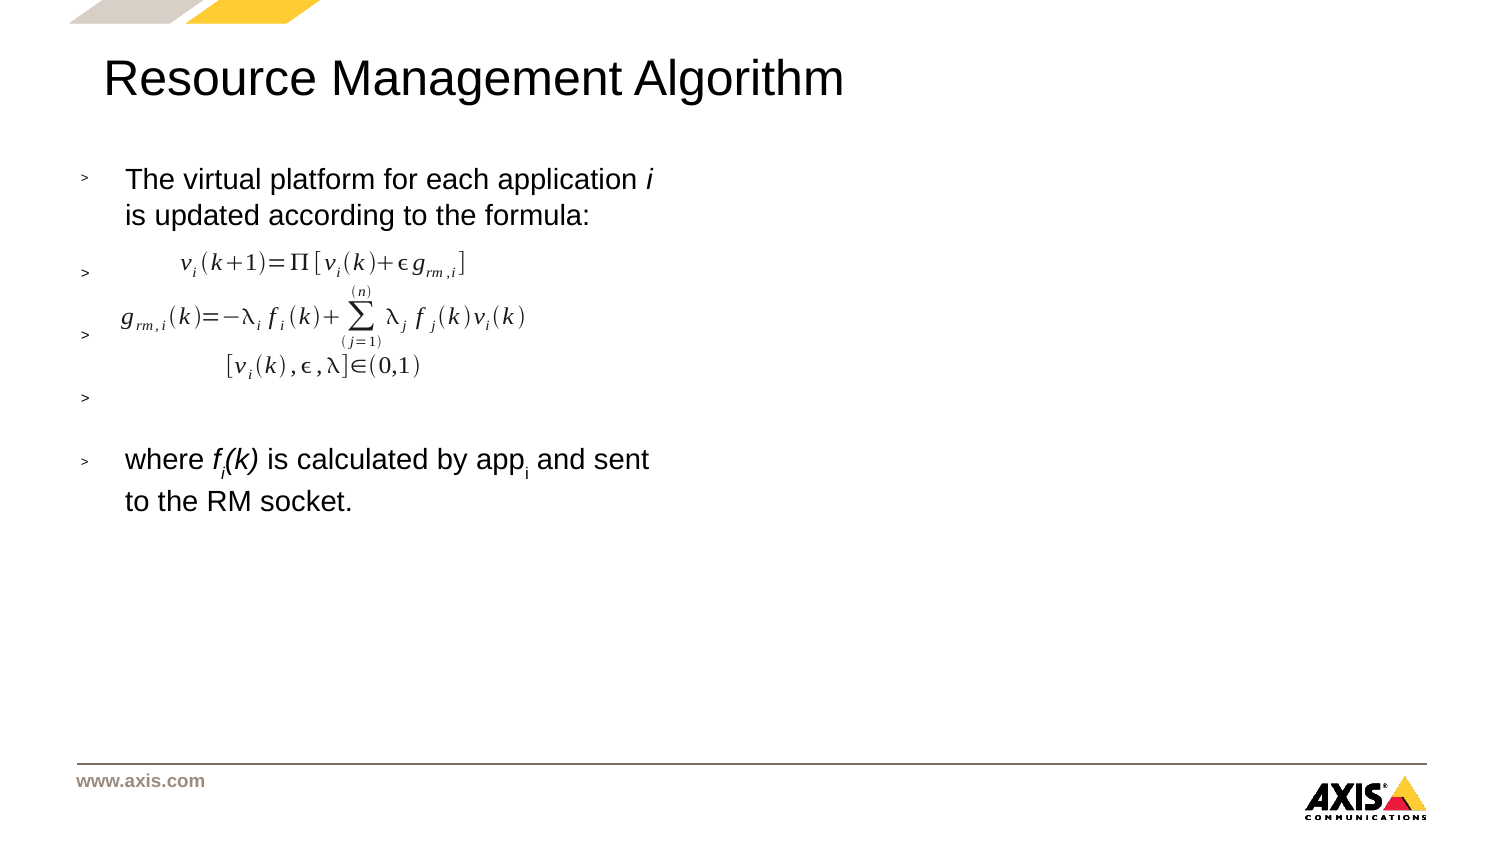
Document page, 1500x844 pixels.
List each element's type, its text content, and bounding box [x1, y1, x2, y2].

title Resource Management Algorithm [103, 47, 1462, 110]
list The virtual platform for each application i is updated according to the formula: where fi(k) is calculated by appi and sent to the RM socket. [65, 153, 697, 707]
picture [1305, 776, 1426, 820]
